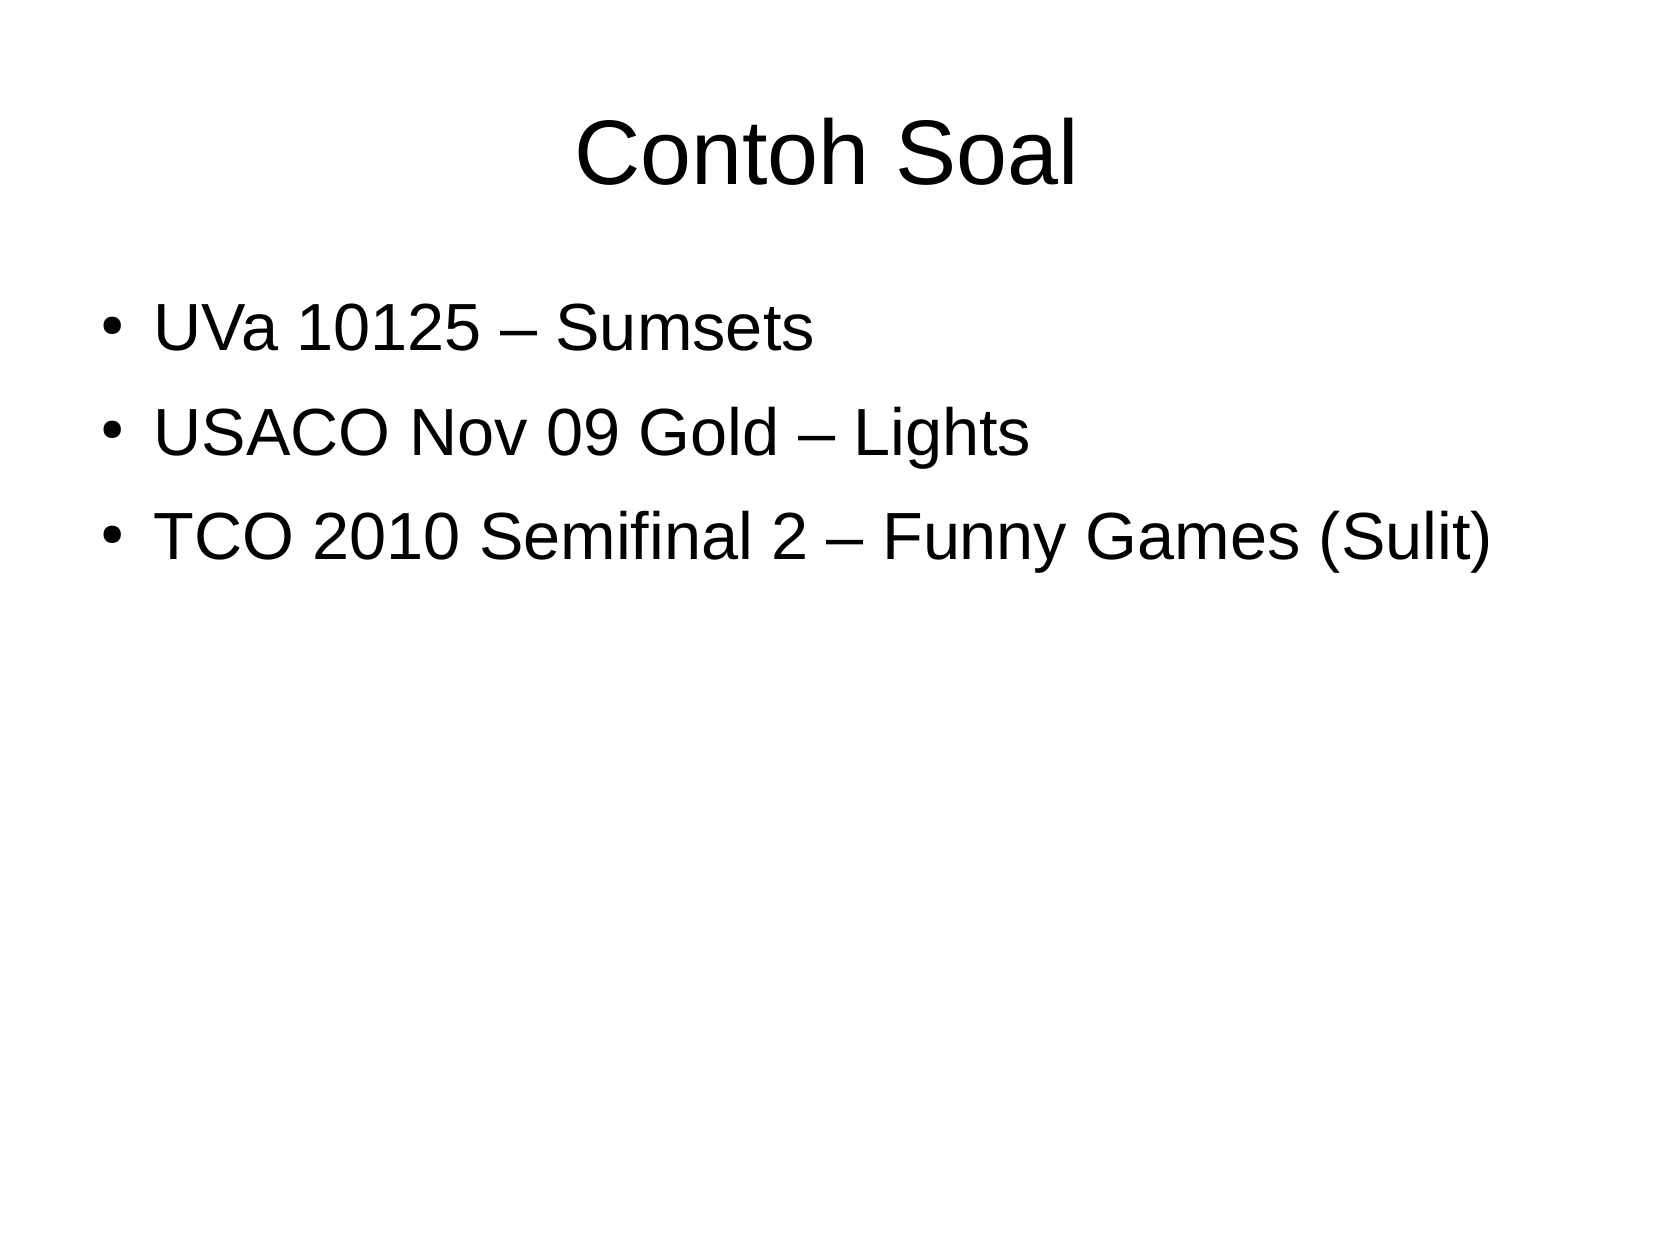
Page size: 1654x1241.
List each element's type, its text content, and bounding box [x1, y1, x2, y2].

title Contoh Soal [82, 49, 1571, 257]
list UVa 10125 – Sumsets USACO Nov 09 Gold – Lights TCO 2010 Semifinal 2 – Funny Games (Sulit) [82, 290, 1571, 1010]
